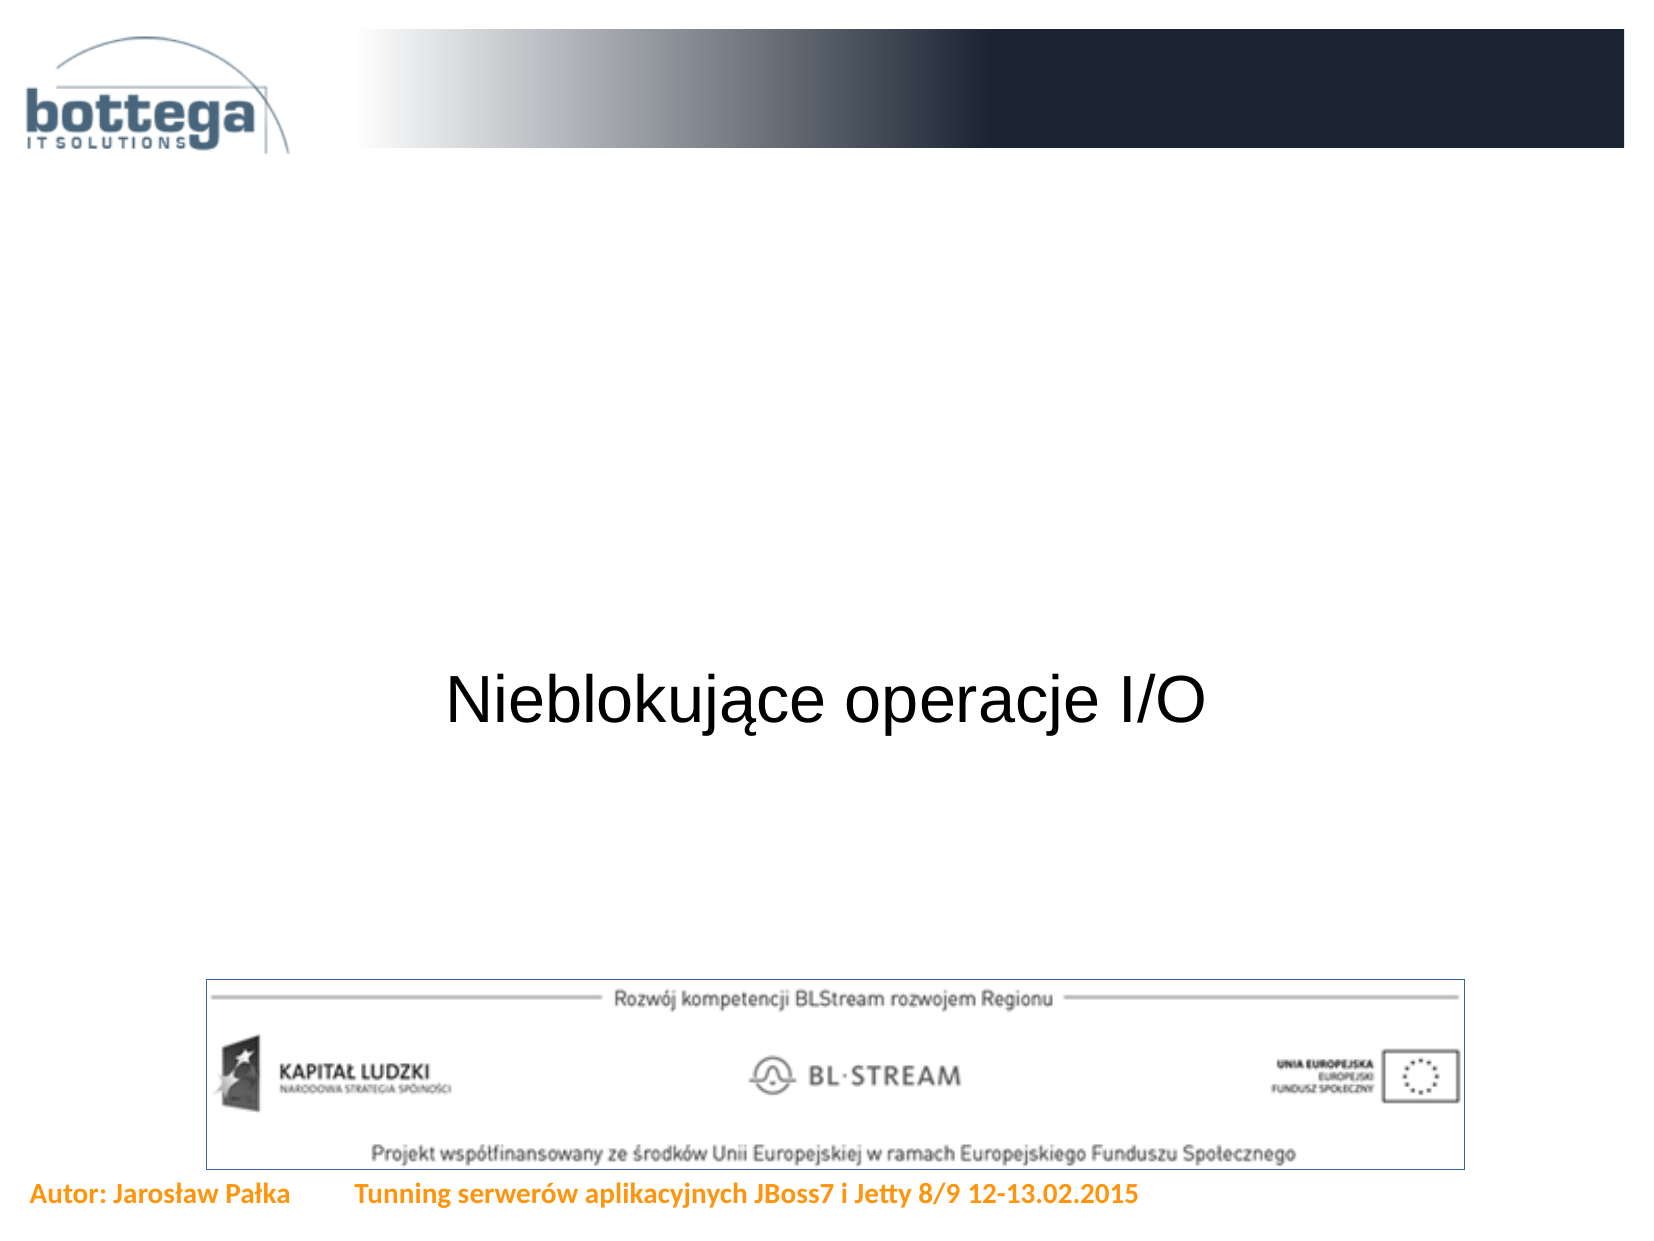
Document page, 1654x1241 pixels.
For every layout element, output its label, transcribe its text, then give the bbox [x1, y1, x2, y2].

picture [17, 29, 296, 160]
subtitle Nieblokujące operacje I/O [82, 290, 1571, 1109]
picture [207, 1109, 1464, 1169]
